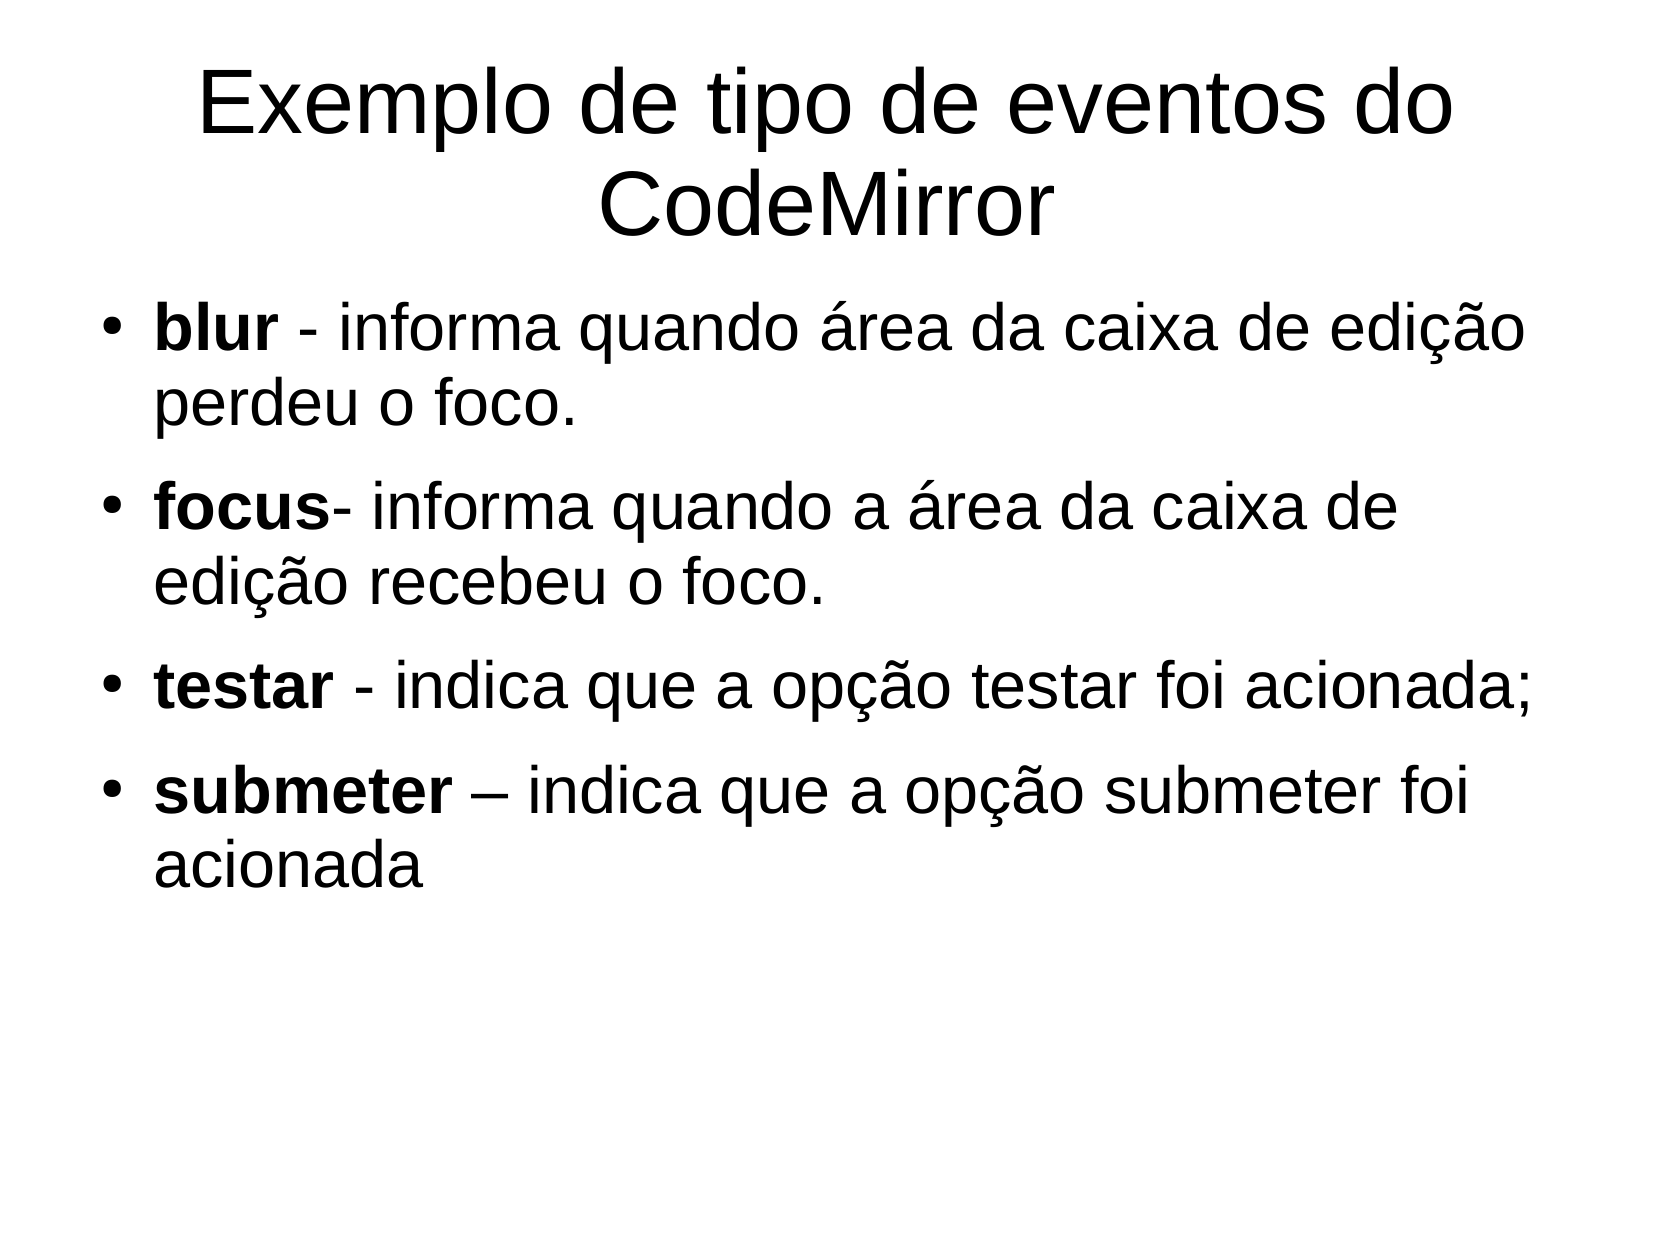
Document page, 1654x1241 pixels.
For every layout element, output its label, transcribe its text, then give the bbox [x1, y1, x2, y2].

list blur - informa quando área da caixa de edição perdeu o foco. focus- informa quando a área da caixa de edição recebeu o foco. testar - indica que a opção testar foi acionada; submeter – indica que a opção submeter foi acionada [82, 290, 1571, 1010]
title Exemplo de tipo de eventos do CodeMirror [82, 49, 1571, 257]
